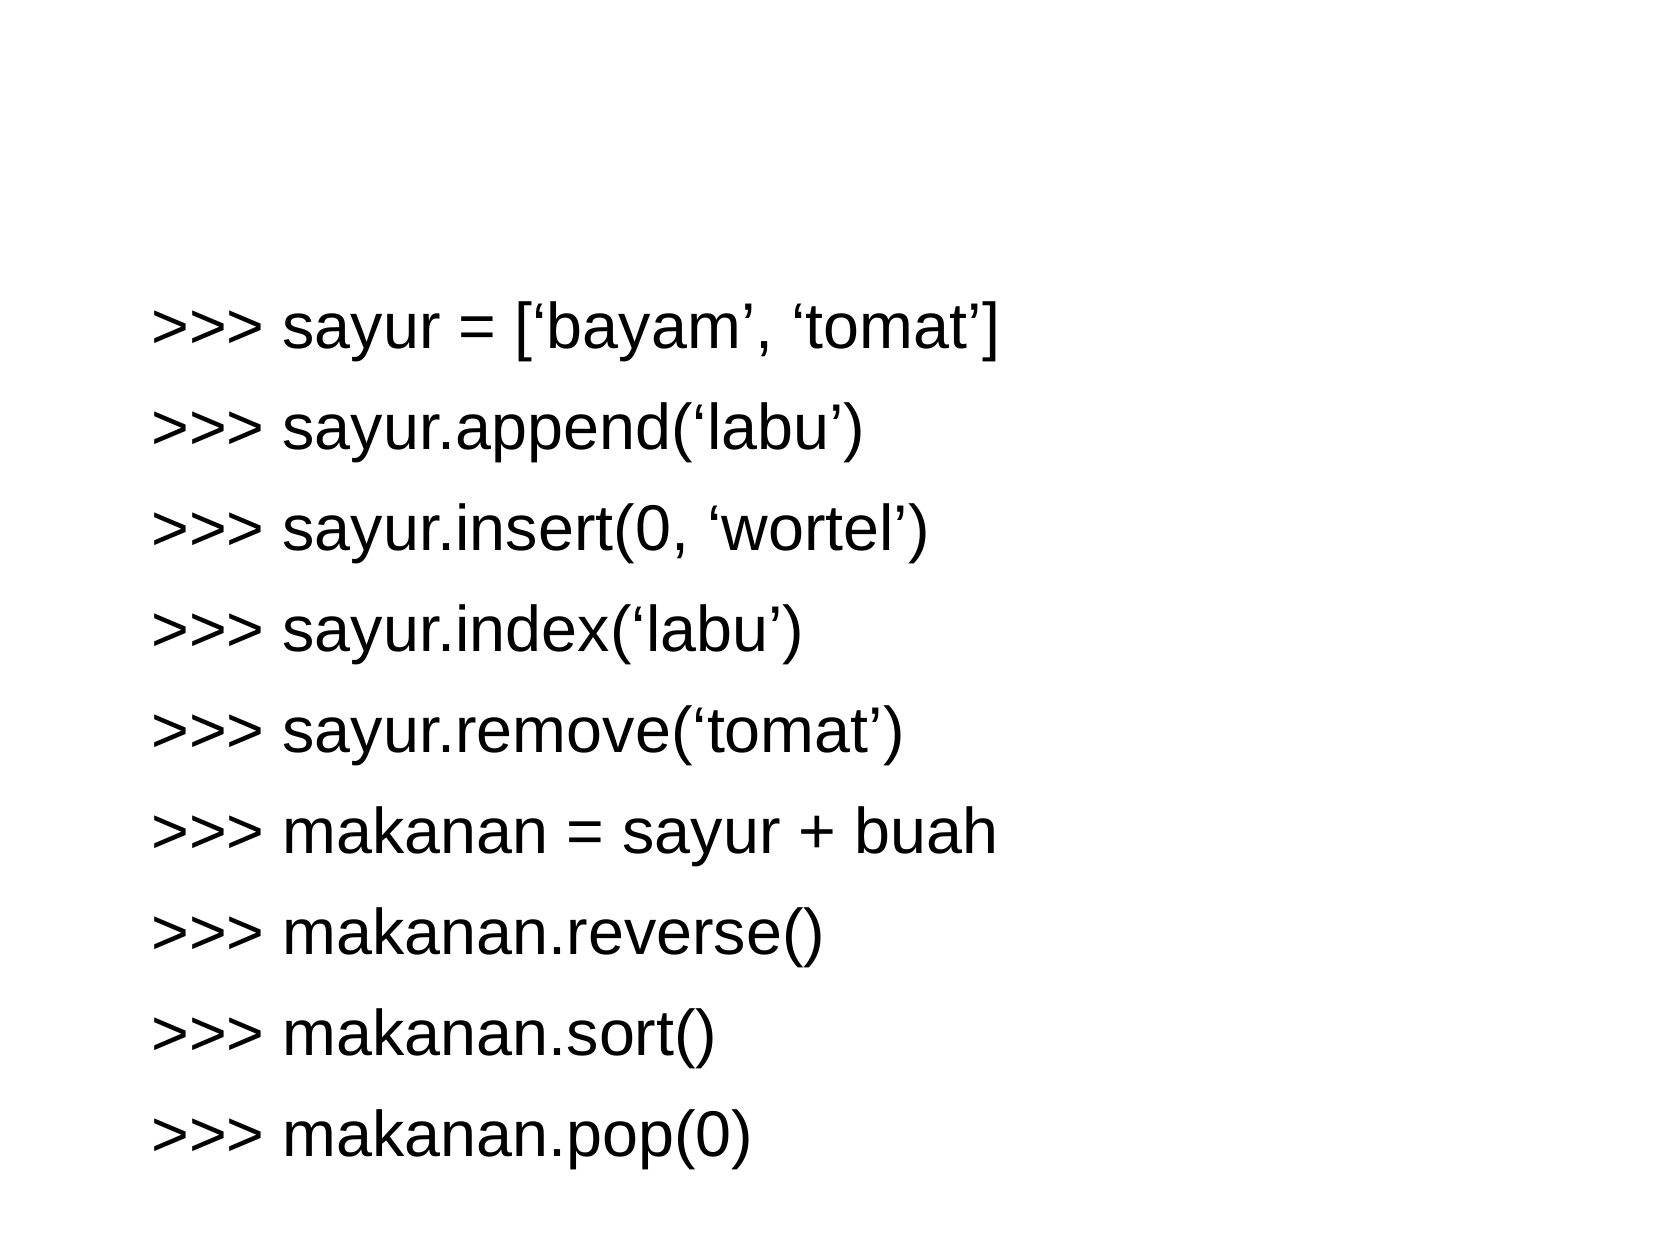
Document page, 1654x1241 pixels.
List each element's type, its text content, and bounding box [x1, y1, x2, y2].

list >>> sayur = [‘bayam’, ‘tomat’] >>> sayur.append(‘labu’) >>> sayur.insert(0, ‘wortel’) >>> sayur.index(‘labu’) >>> sayur.remove(‘tomat’) >>> makanan = sayur + buah >>> makanan.reverse() >>> makanan.sort() >>> makanan.pop(0) [82, 290, 1571, 1171]
